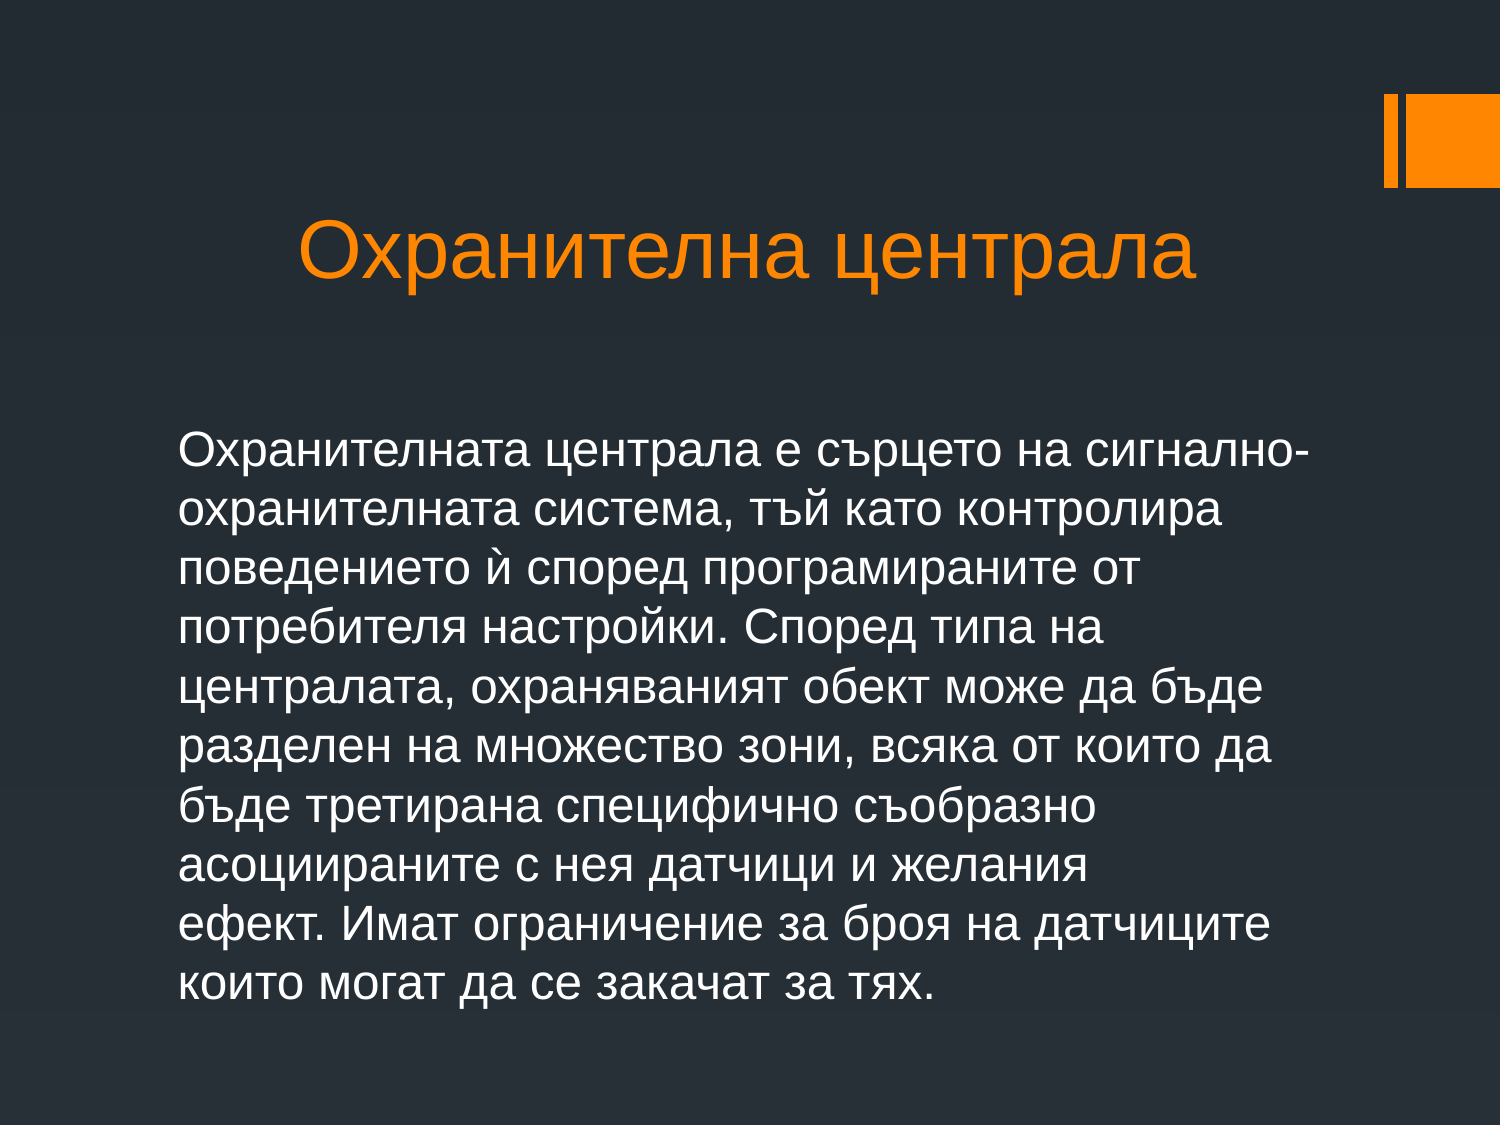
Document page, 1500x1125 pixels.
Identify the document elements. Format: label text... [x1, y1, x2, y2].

title Охранителна централа [147, 113, 1348, 303]
list Охранителната централа е сърцето на сигнално-охранителната система, тъй като контролира поведението ѝ според програмираните от потребителя настройки. Според типа на централата, охраняваният обект може да бъде разделен на множество зони, всяка от които да бъде третирана специфично съобразно асоциираните с нея датчици и желания ефект. Имат ограничение за броя на датчиците които могат да се закачат за тях. [147, 408, 1348, 1024]
